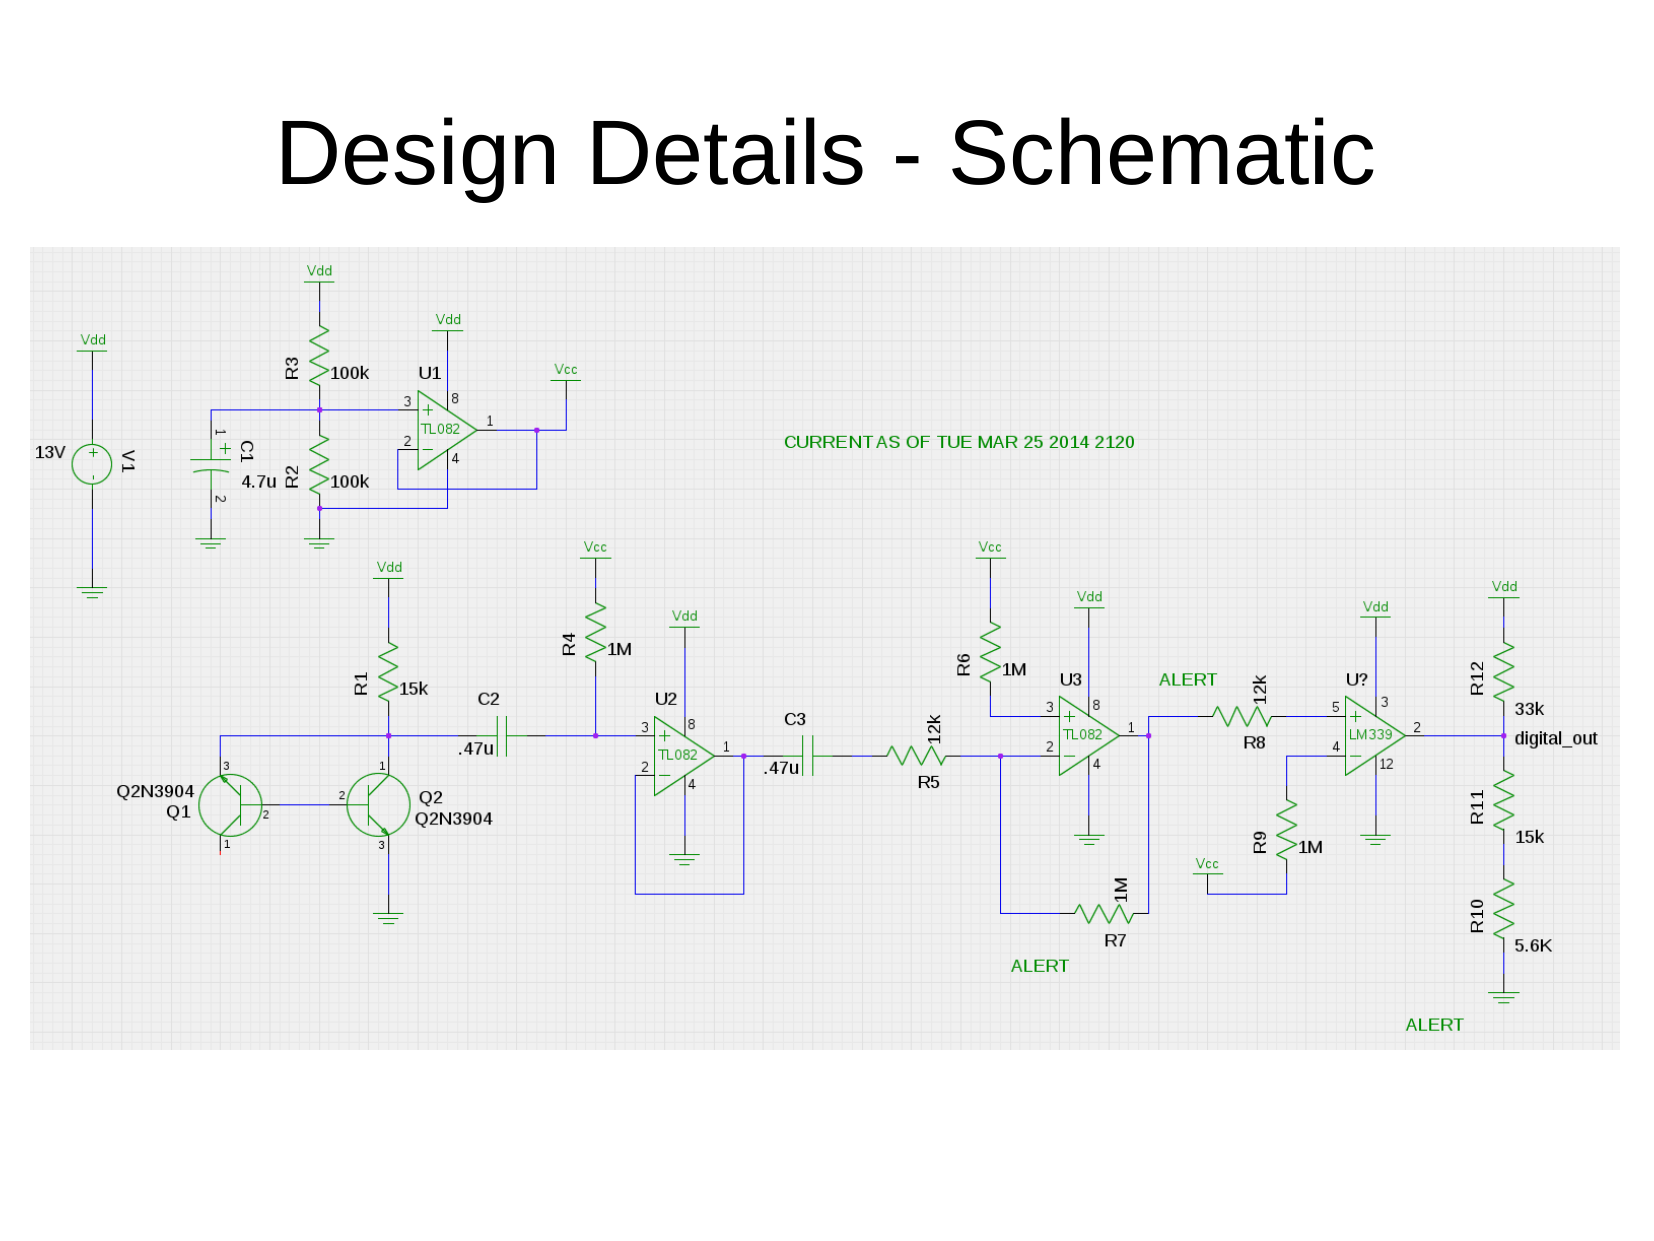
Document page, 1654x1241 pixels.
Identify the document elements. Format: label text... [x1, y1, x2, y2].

title Design Details - Schematic [82, 49, 1571, 247]
picture [30, 247, 1620, 1051]
